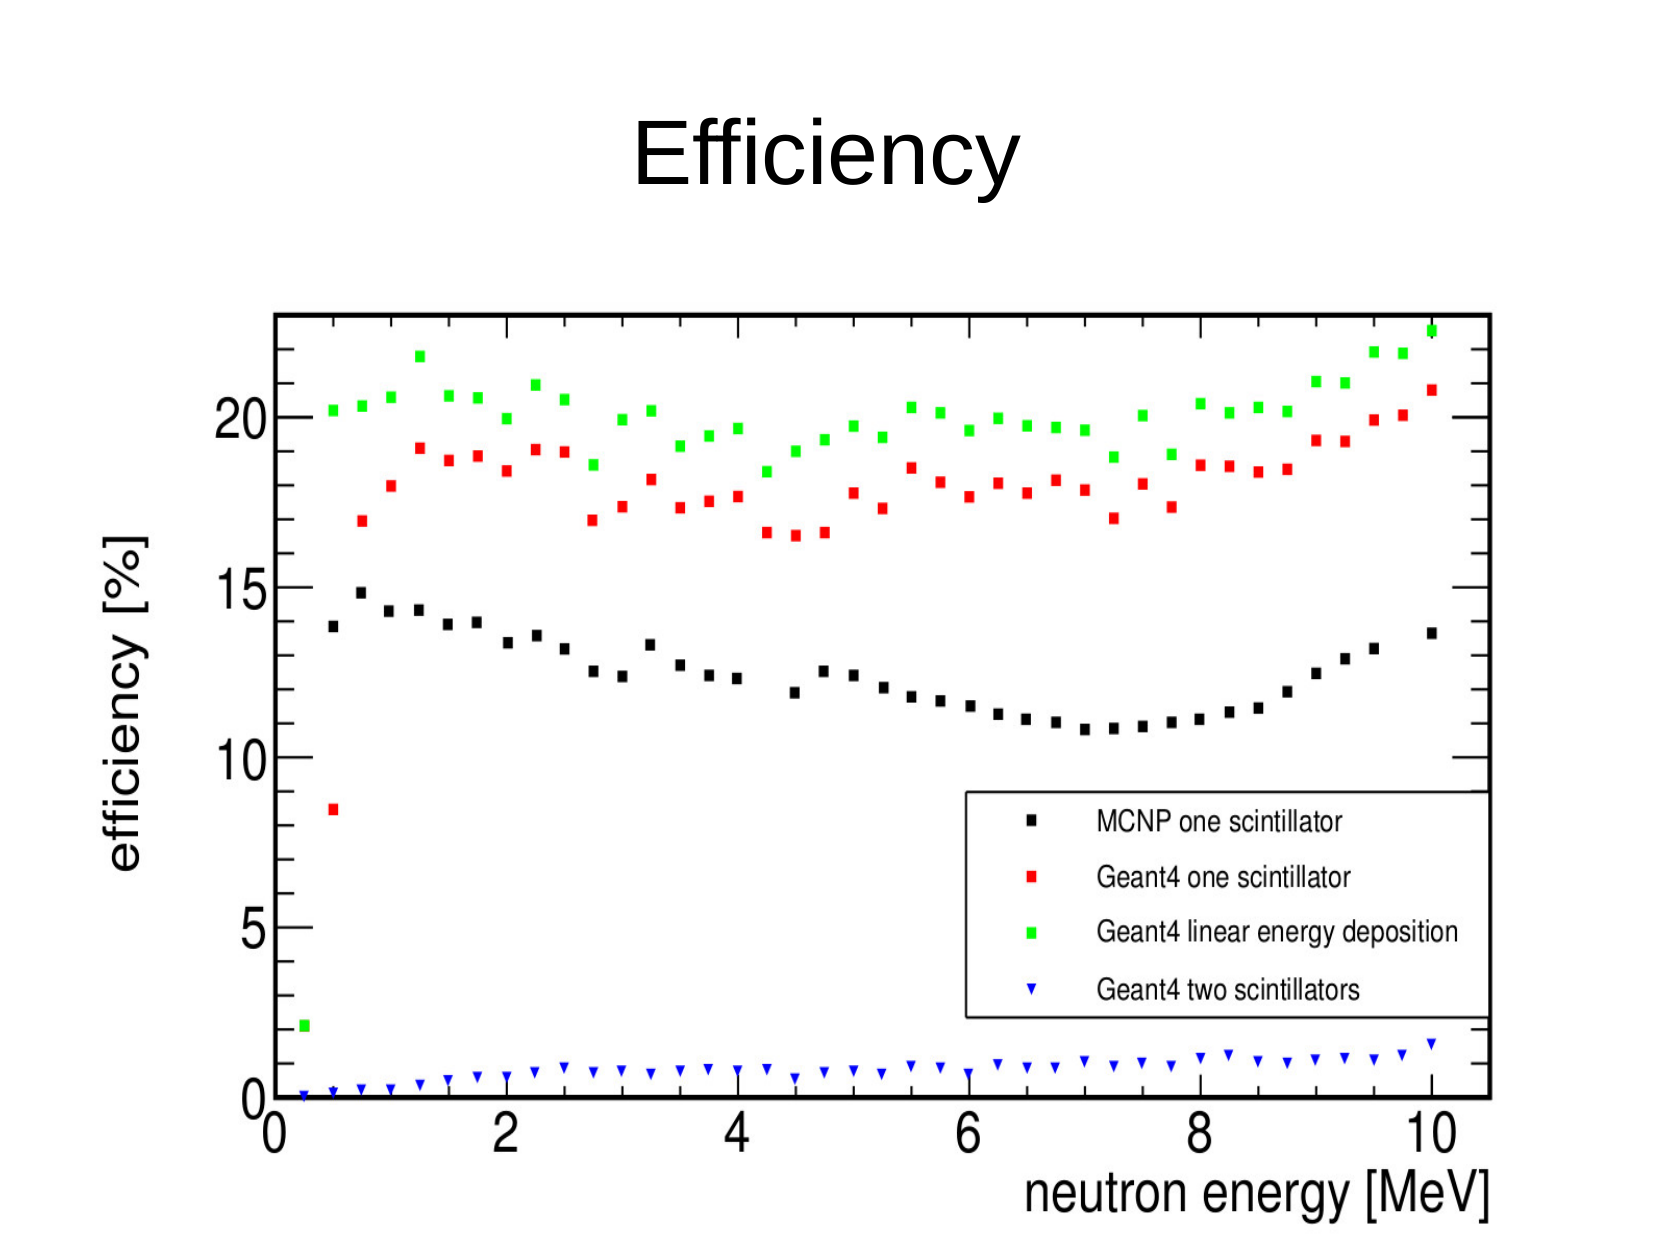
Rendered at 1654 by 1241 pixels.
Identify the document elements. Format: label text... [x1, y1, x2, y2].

title Efficiency [82, 49, 1571, 214]
picture [13, 214, 1654, 1241]
